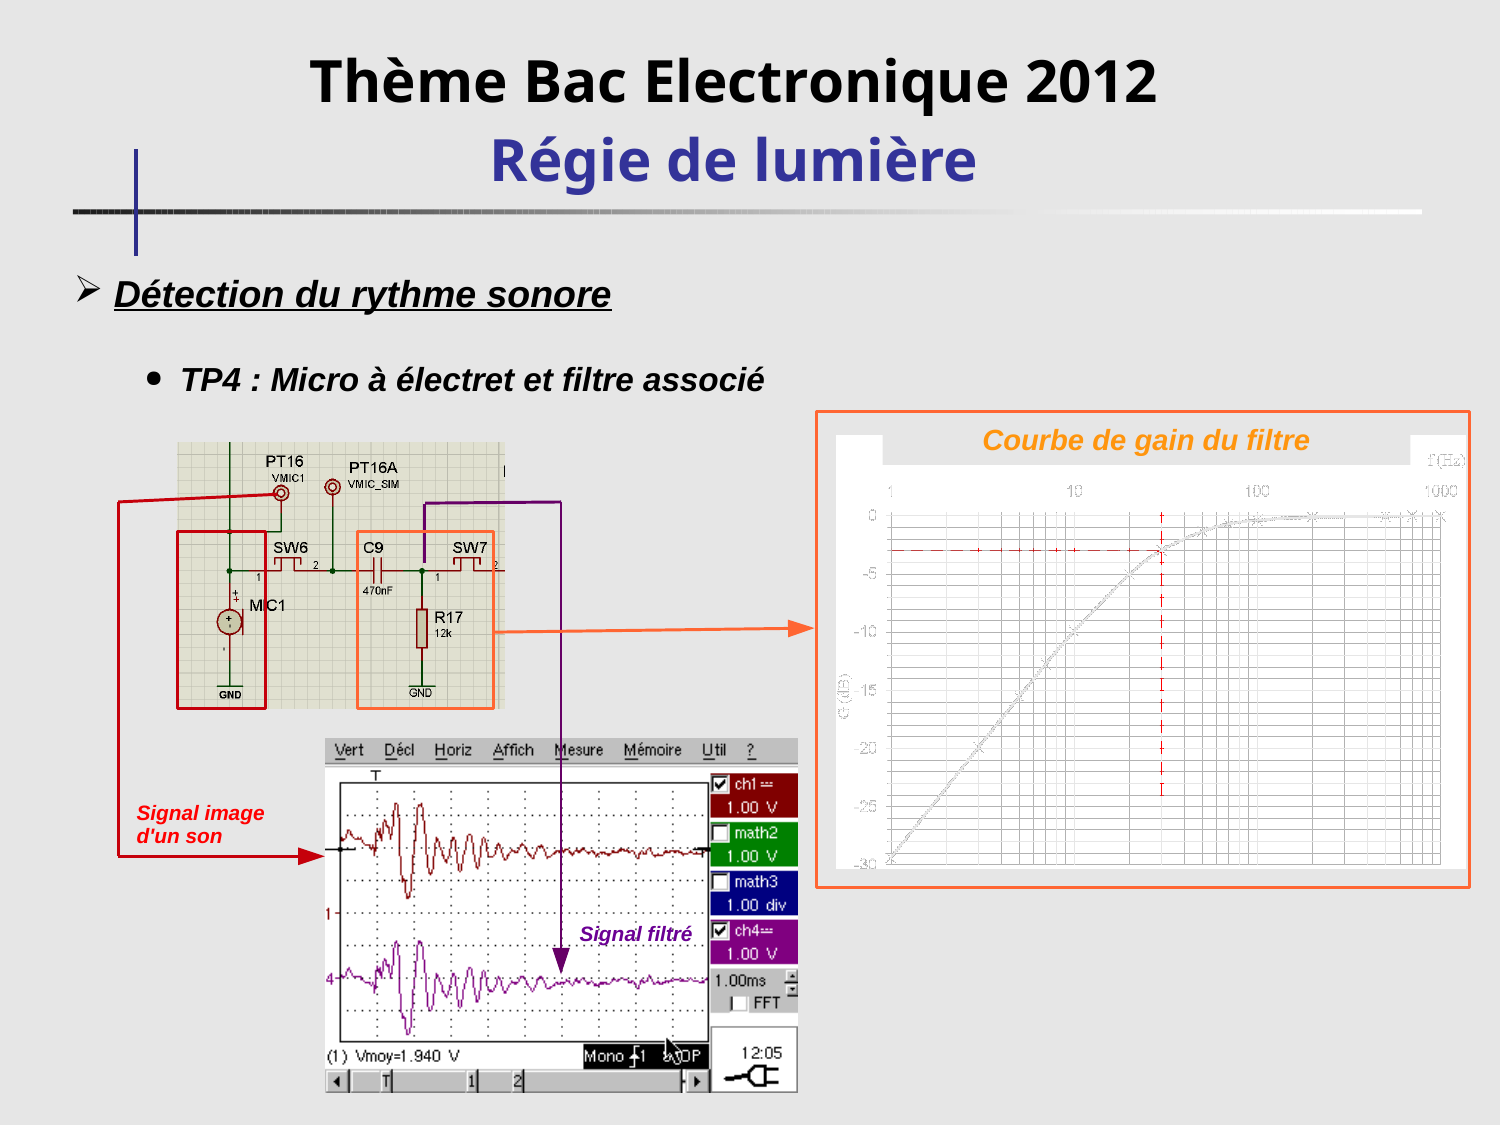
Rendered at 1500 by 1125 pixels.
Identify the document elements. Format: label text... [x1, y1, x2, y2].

picture [495, 634, 505, 709]
text_box Courbe de gain du filtre [882, 416, 1411, 465]
picture [426, 504, 505, 630]
text_box Signal filtré [564, 915, 739, 954]
text_box [72, 209, 134, 215]
picture [177, 442, 505, 709]
text_box Thème Bac Electronique 2012 Régie de lumière [263, 32, 1206, 190]
picture [359, 533, 492, 707]
picture [818, 413, 1468, 886]
text_box Détection du rythme sonore [59, 265, 1447, 366]
text_box Signal image d'un son [121, 794, 296, 855]
picture [179, 533, 264, 707]
text_box TP4 : Micro à électret et filtre associé [94, 354, 886, 407]
picture [325, 738, 798, 1093]
text_box [138, 209, 1422, 215]
